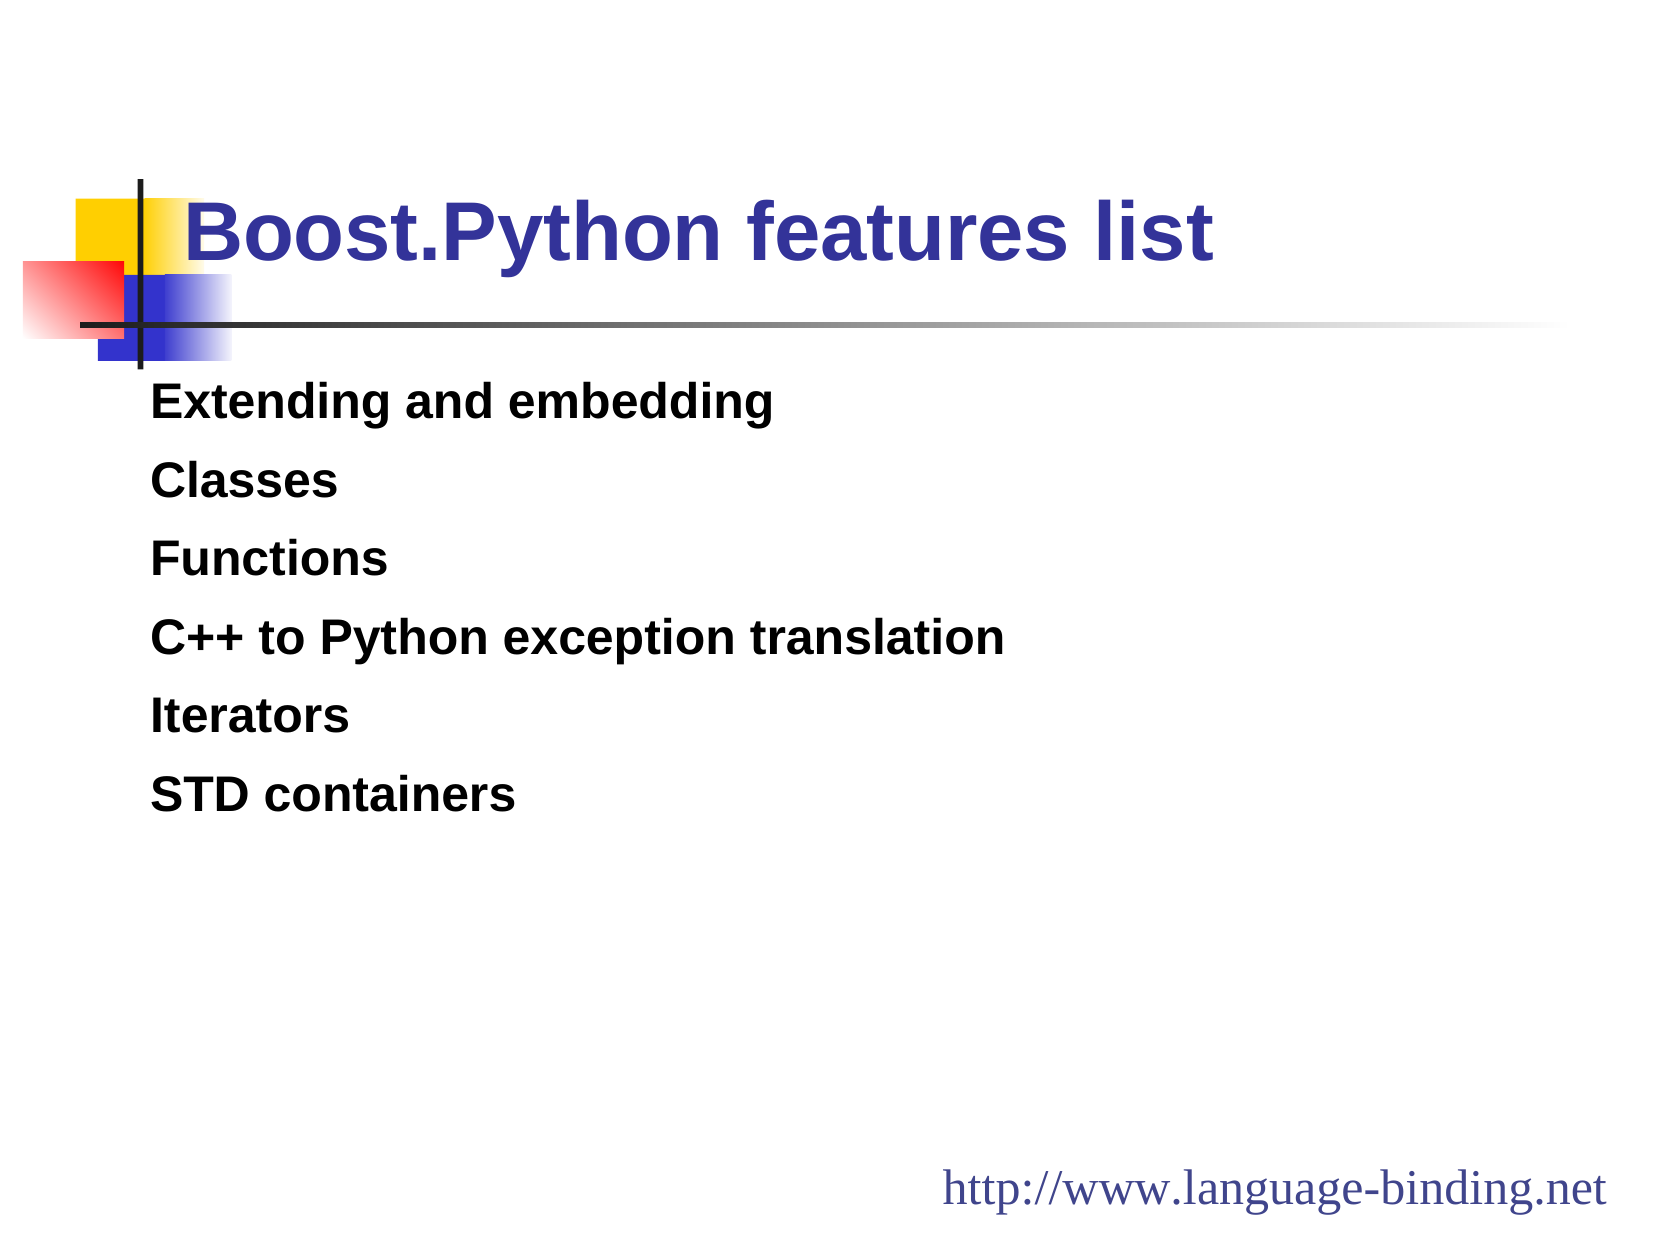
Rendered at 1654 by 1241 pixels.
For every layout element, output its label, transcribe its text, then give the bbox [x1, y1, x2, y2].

list Extending and embedding Classes Functions C++ to Python exception translation Iterators STD containers [149, 375, 1573, 847]
text_box http://www.language-binding.net [937, 1162, 1613, 1216]
title Boost.Python features list [183, 187, 1273, 281]
